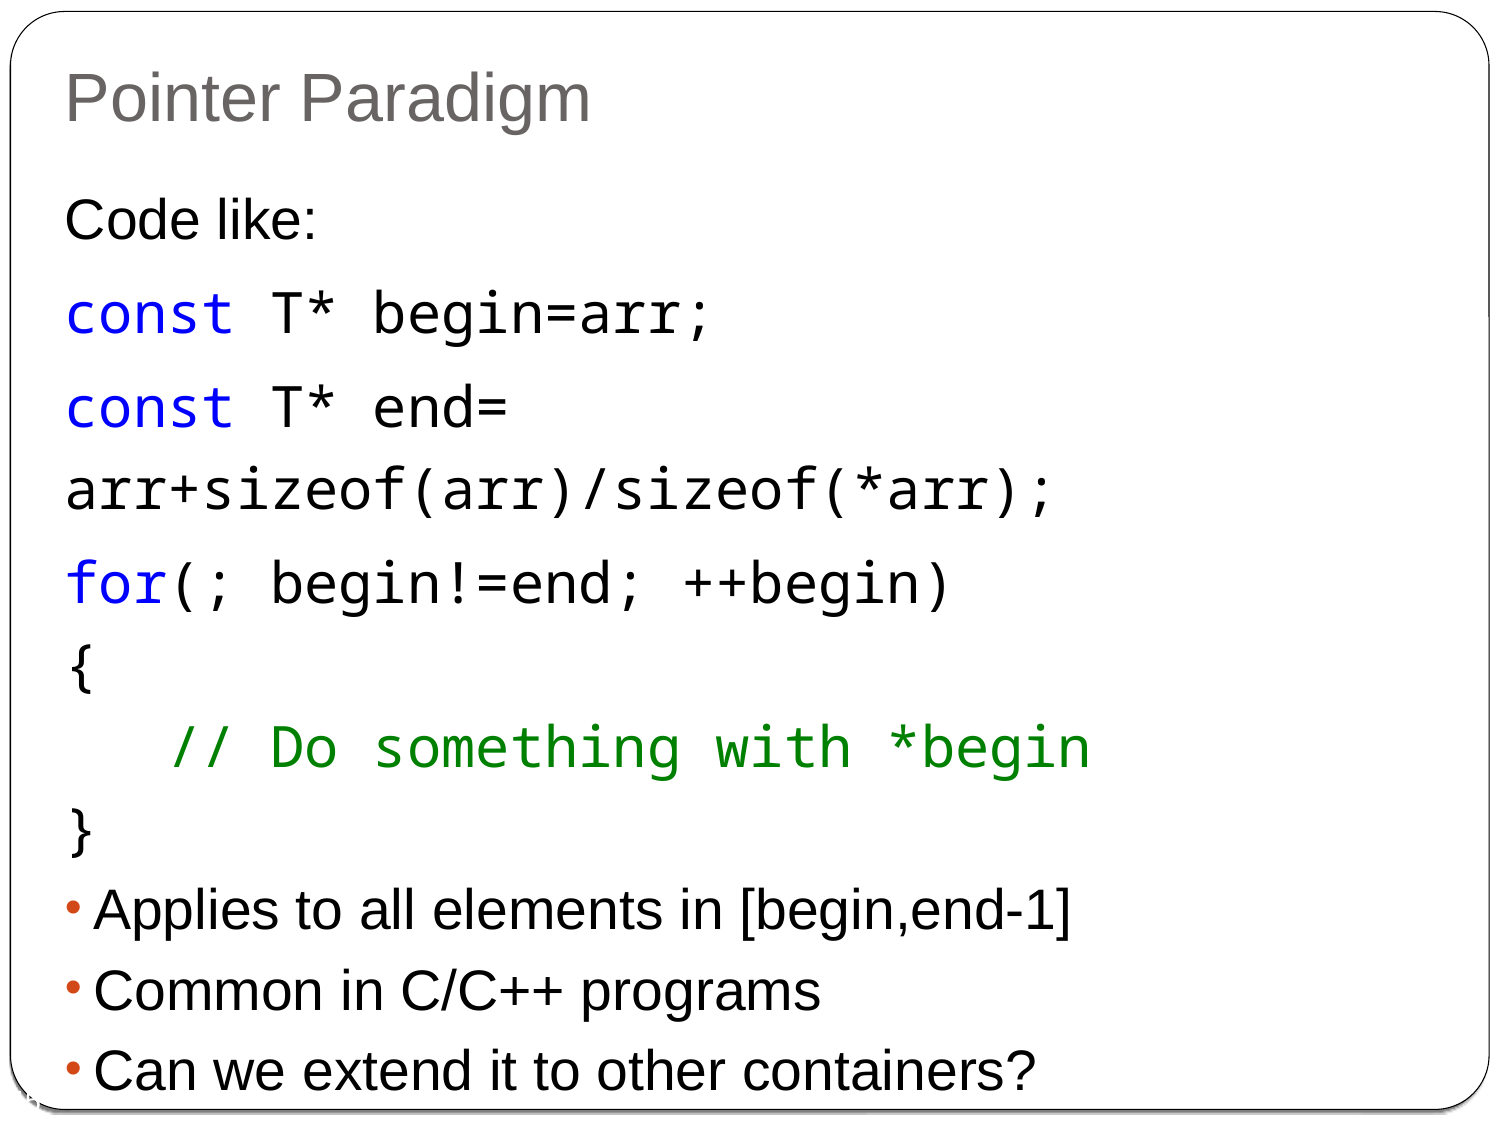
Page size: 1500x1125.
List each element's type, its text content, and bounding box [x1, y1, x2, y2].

title Pointer Paradigm [50, 45, 1450, 150]
list Code like: const T* begin=arr; const T* end= arr+sizeof(arr)/sizeof(*arr); for(; begin!=end; ++begin) { // Do something with *begin } Applies to all elements in [begin,end-1] Common in C/C++ programs Can we extend it to other containers? [50, 174, 1488, 1113]
slide_number <number> [0, 1074, 50, 1125]
